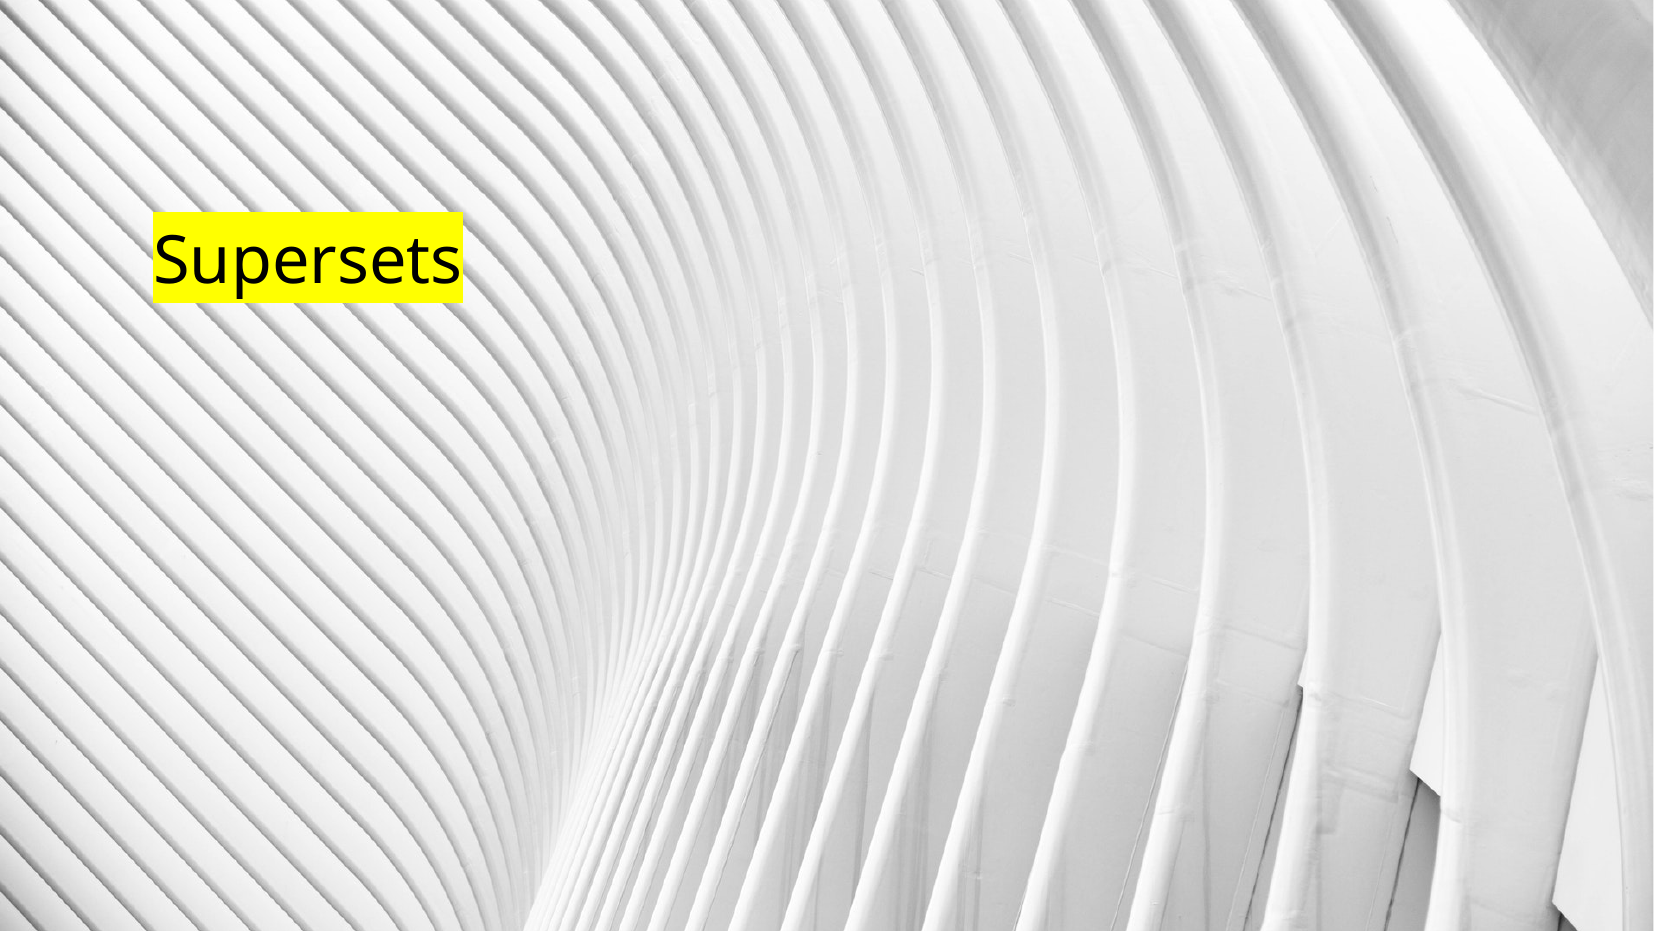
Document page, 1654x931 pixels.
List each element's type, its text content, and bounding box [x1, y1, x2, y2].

picture [0, 0, 1654, 931]
list Supersets [82, 217, 1571, 839]
